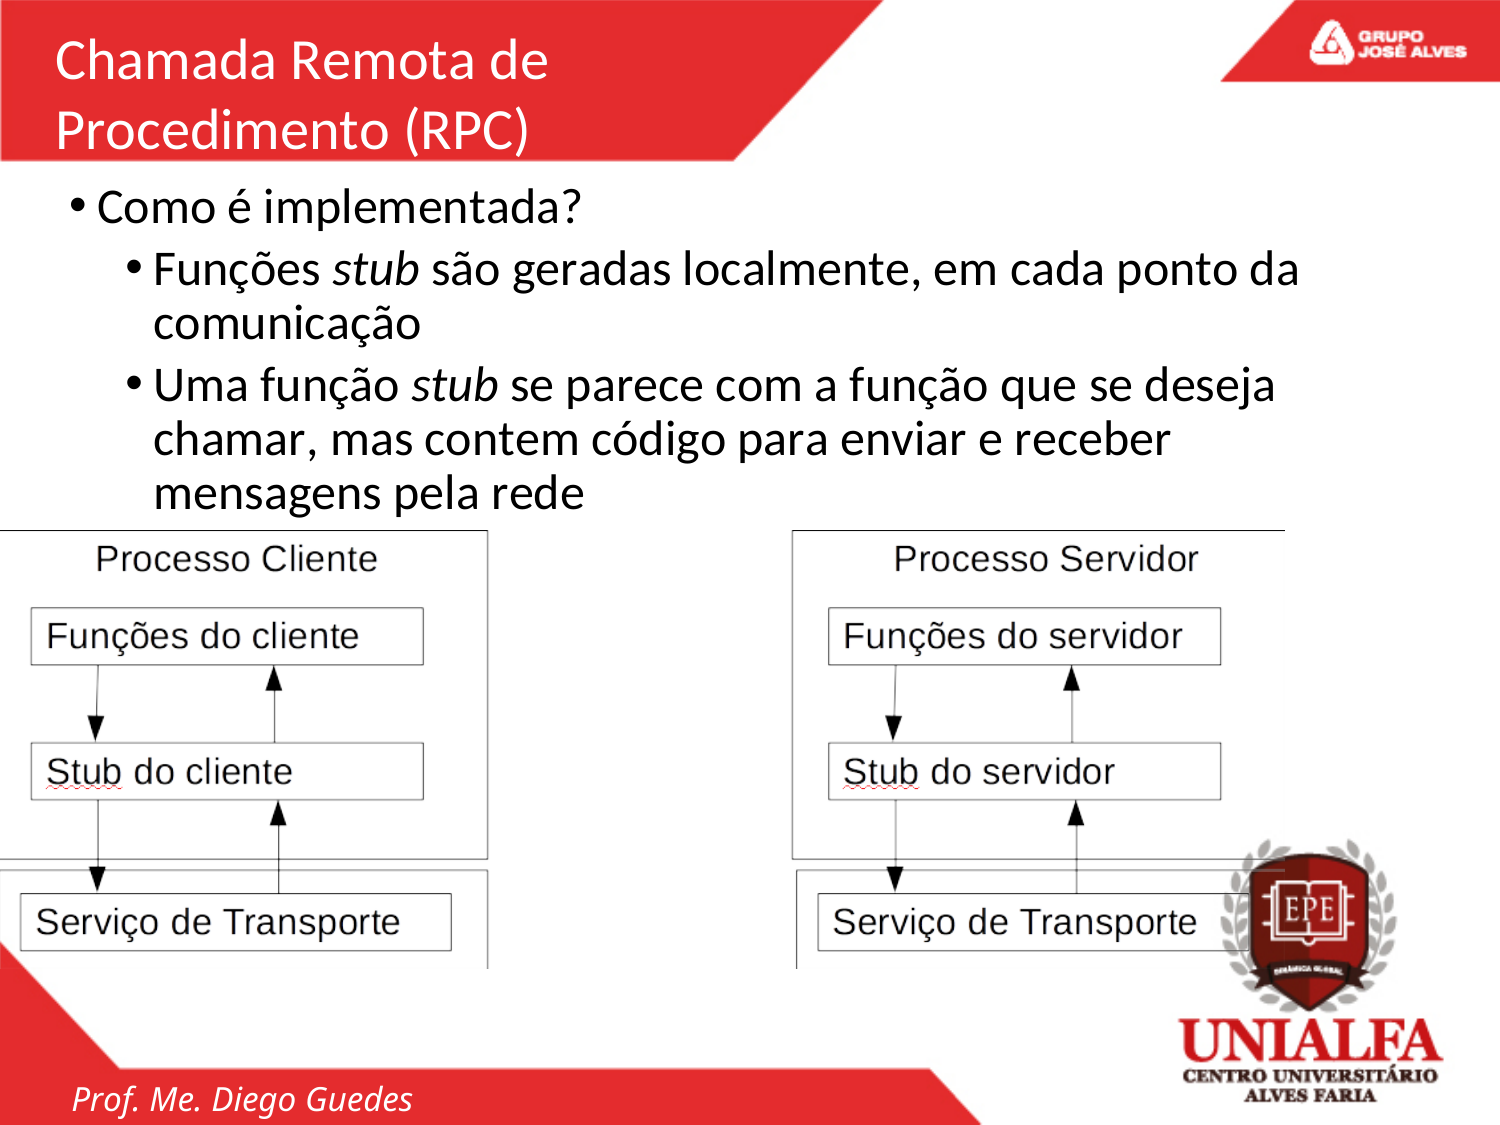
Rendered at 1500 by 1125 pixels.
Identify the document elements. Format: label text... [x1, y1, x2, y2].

text_box Chamada Remota de Procedimento (RPC) [40, 13, 730, 169]
picture [0, 0, 1500, 1125]
text_box Prof. Me. Diego Guedes [56, 1070, 711, 1125]
list Como é implementada? Funções stub são geradas localmente, em cada ponto da comunicação Uma função stub se parece com a função que se deseja chamar, mas contem código para enviar e receber mensagens pela rede [54, 173, 1405, 881]
